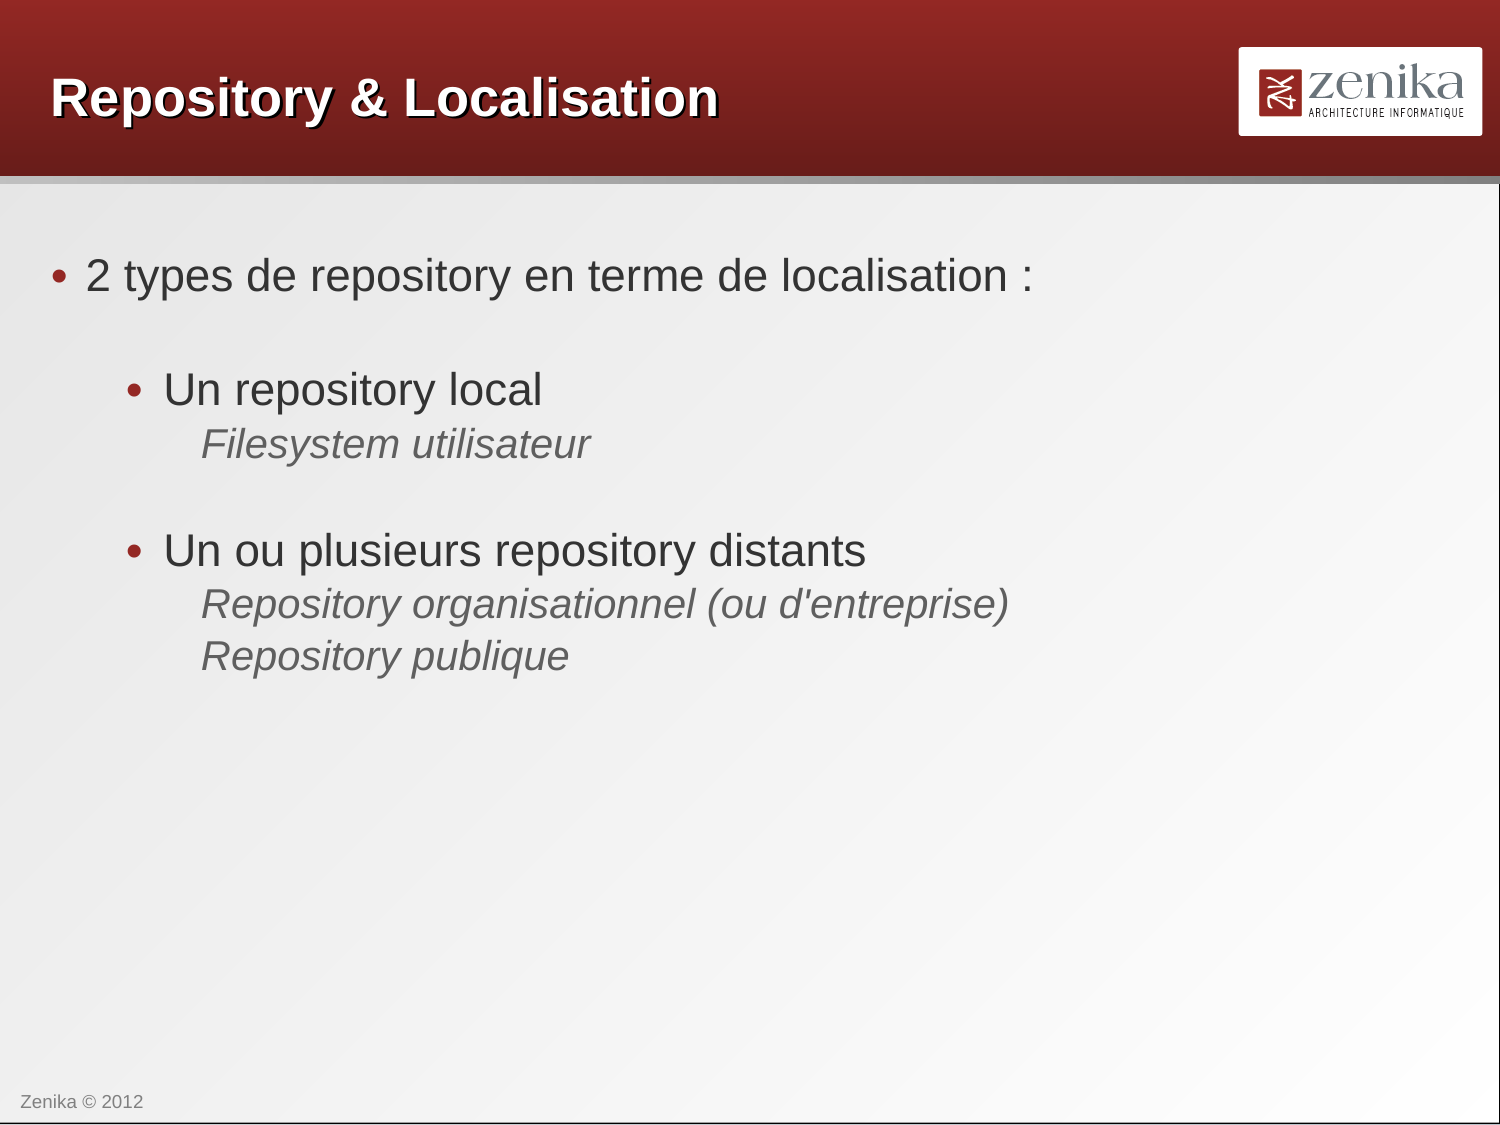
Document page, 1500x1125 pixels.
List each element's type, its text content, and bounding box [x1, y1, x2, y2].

picture [1257, 58, 1464, 125]
list 2 types de repository en terme de localisation : Un repository local Filesystem utilisateur Un ou plusieurs repository distants Repository organisationnel (ou d'entreprise) Repository publique [50, 249, 1435, 1079]
title Repository & Localisation [50, 15, 1206, 180]
